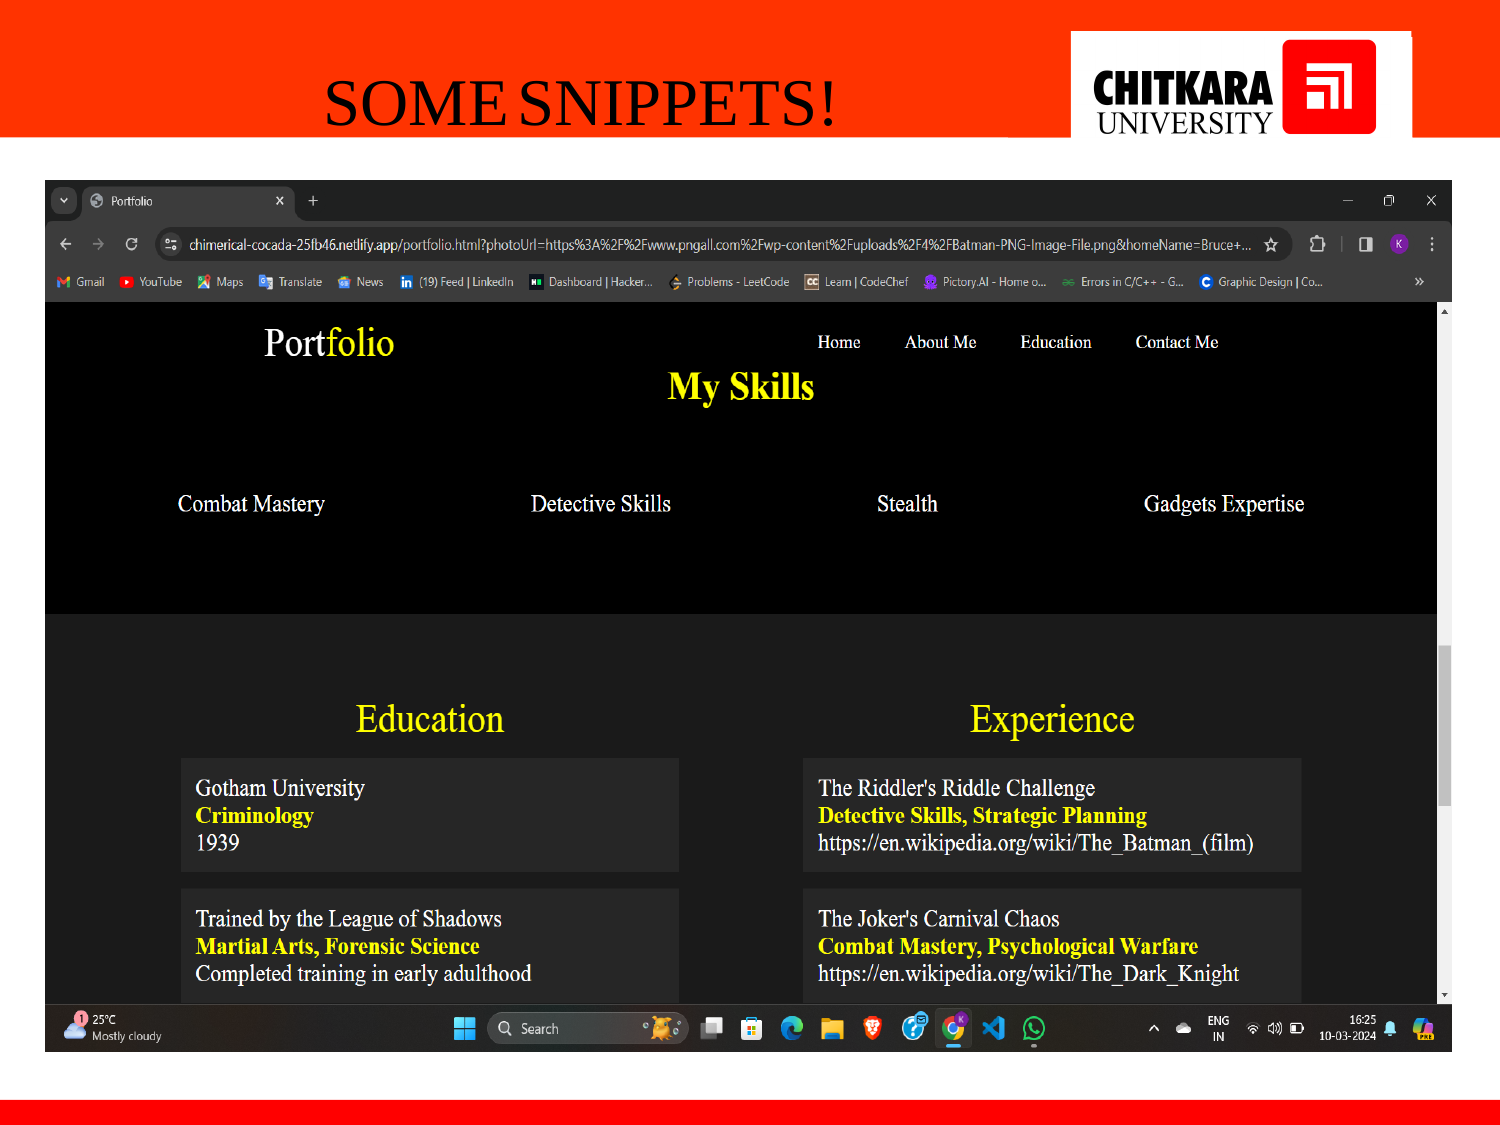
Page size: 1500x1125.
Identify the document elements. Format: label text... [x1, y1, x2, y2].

picture [45, 180, 1452, 1052]
title SOME SNIPPETS! [75, 57, 1089, 141]
